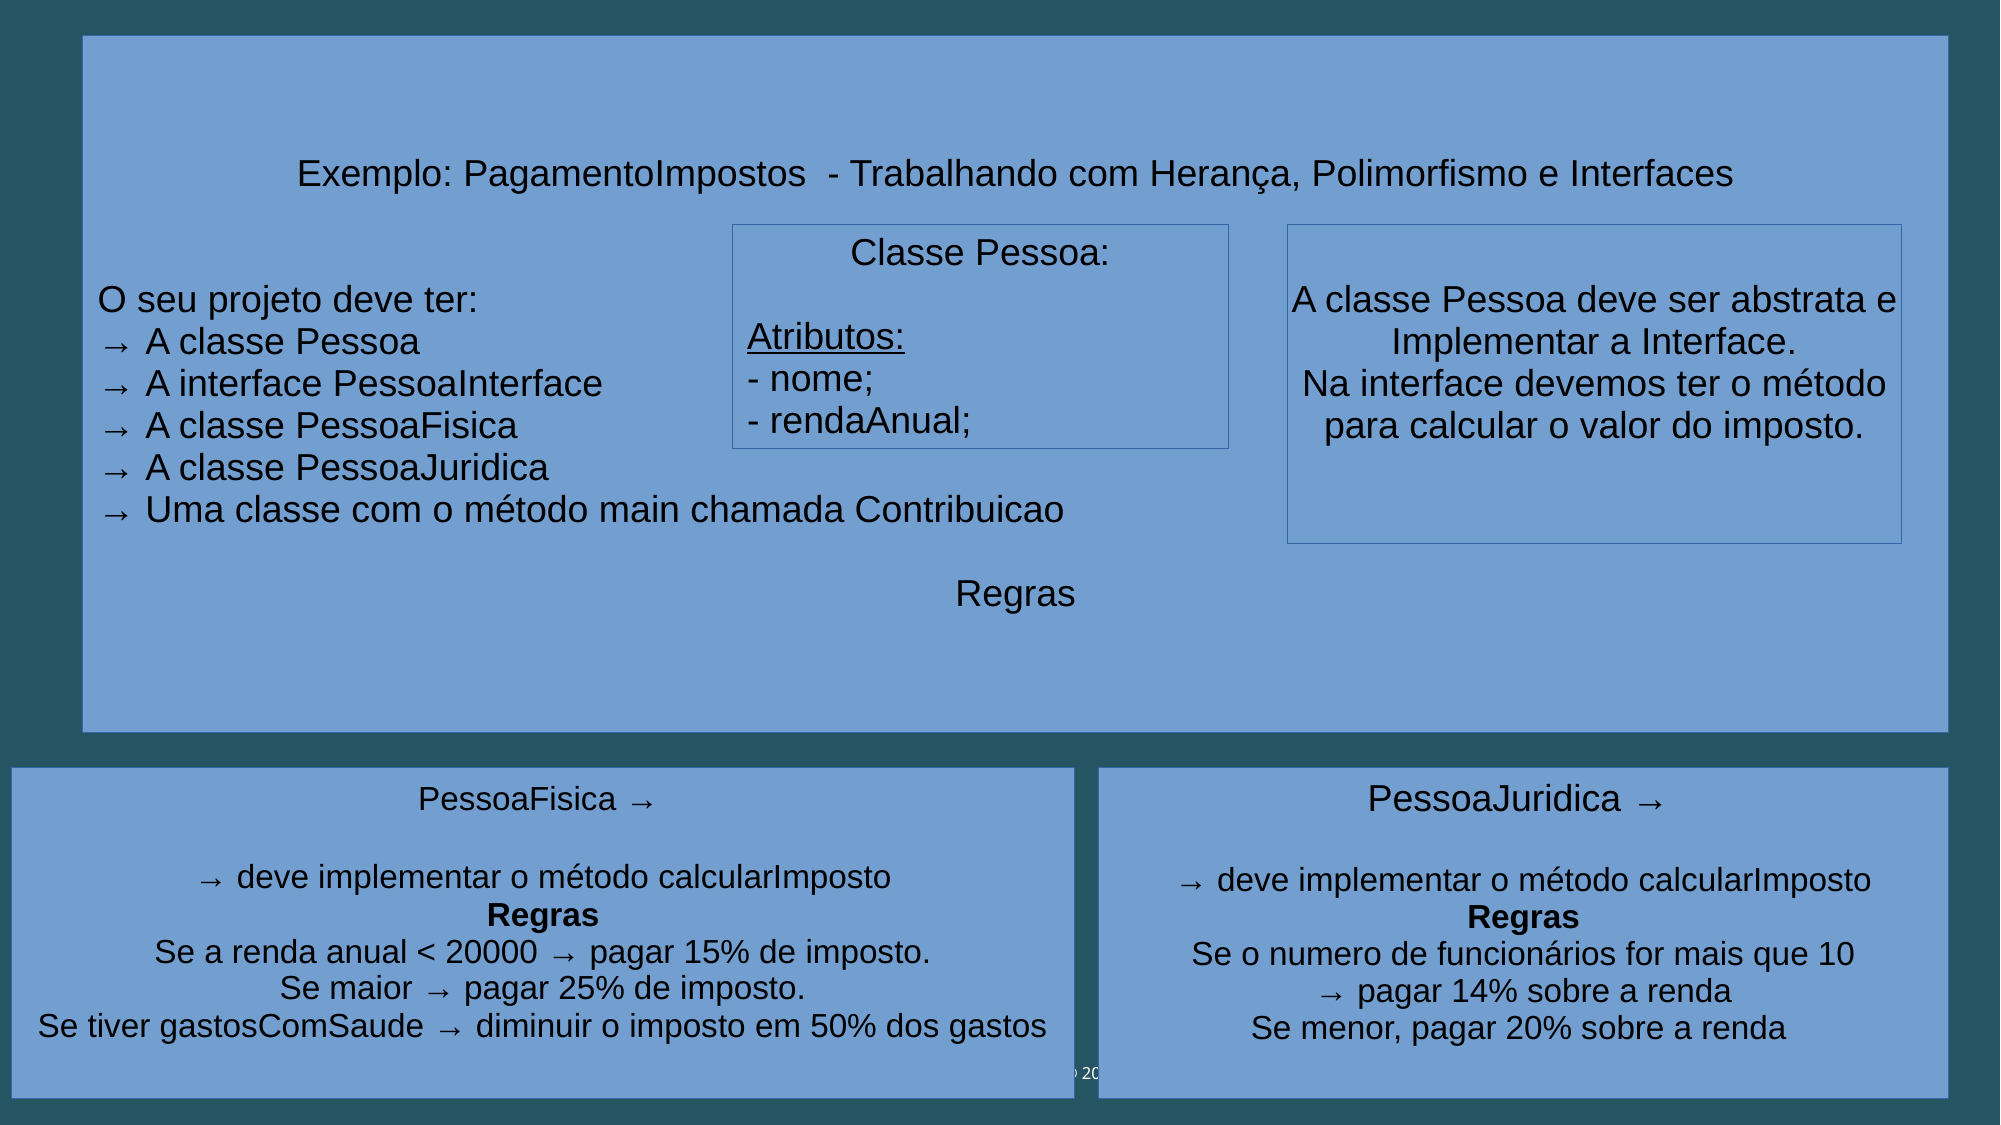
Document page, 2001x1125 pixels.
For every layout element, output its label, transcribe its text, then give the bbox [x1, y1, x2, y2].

text_box A classe Pessoa deve ser abstrata e Implementar a Interface. Na interface devemos ter o método para calcular o valor do imposto. [1287, 224, 1902, 544]
text_box PessoaFisica → → deve implementar o método calcularImposto Regras Se a renda anual < 20000 → pagar 15% de imposto. Se maior → pagar 25% de imposto. Se tiver gastosComSaude → diminuir o imposto em 50% dos gastos [11, 767, 1075, 1099]
text_box Exemplo: PagamentoImpostos - Trabalhando com Herança, Polimorfismo e Interfaces O seu projeto deve ter: → A classe Pessoa → A interface PessoaInterface → A classe PessoaFisica → A classe PessoaJuridica → Uma classe com o método main chamada Contribuicao Regras [82, 35, 1949, 733]
text_box Classe Pessoa: Atributos: - nome; - rendaAnual; [732, 224, 1229, 449]
text_box PessoaJuridica → → deve implementar o método calcularImposto Regras Se o numero de funcionários for mais que 10 → pagar 14% sobre a renda Se menor, pagar 20% sobre a renda [1098, 767, 1949, 1099]
